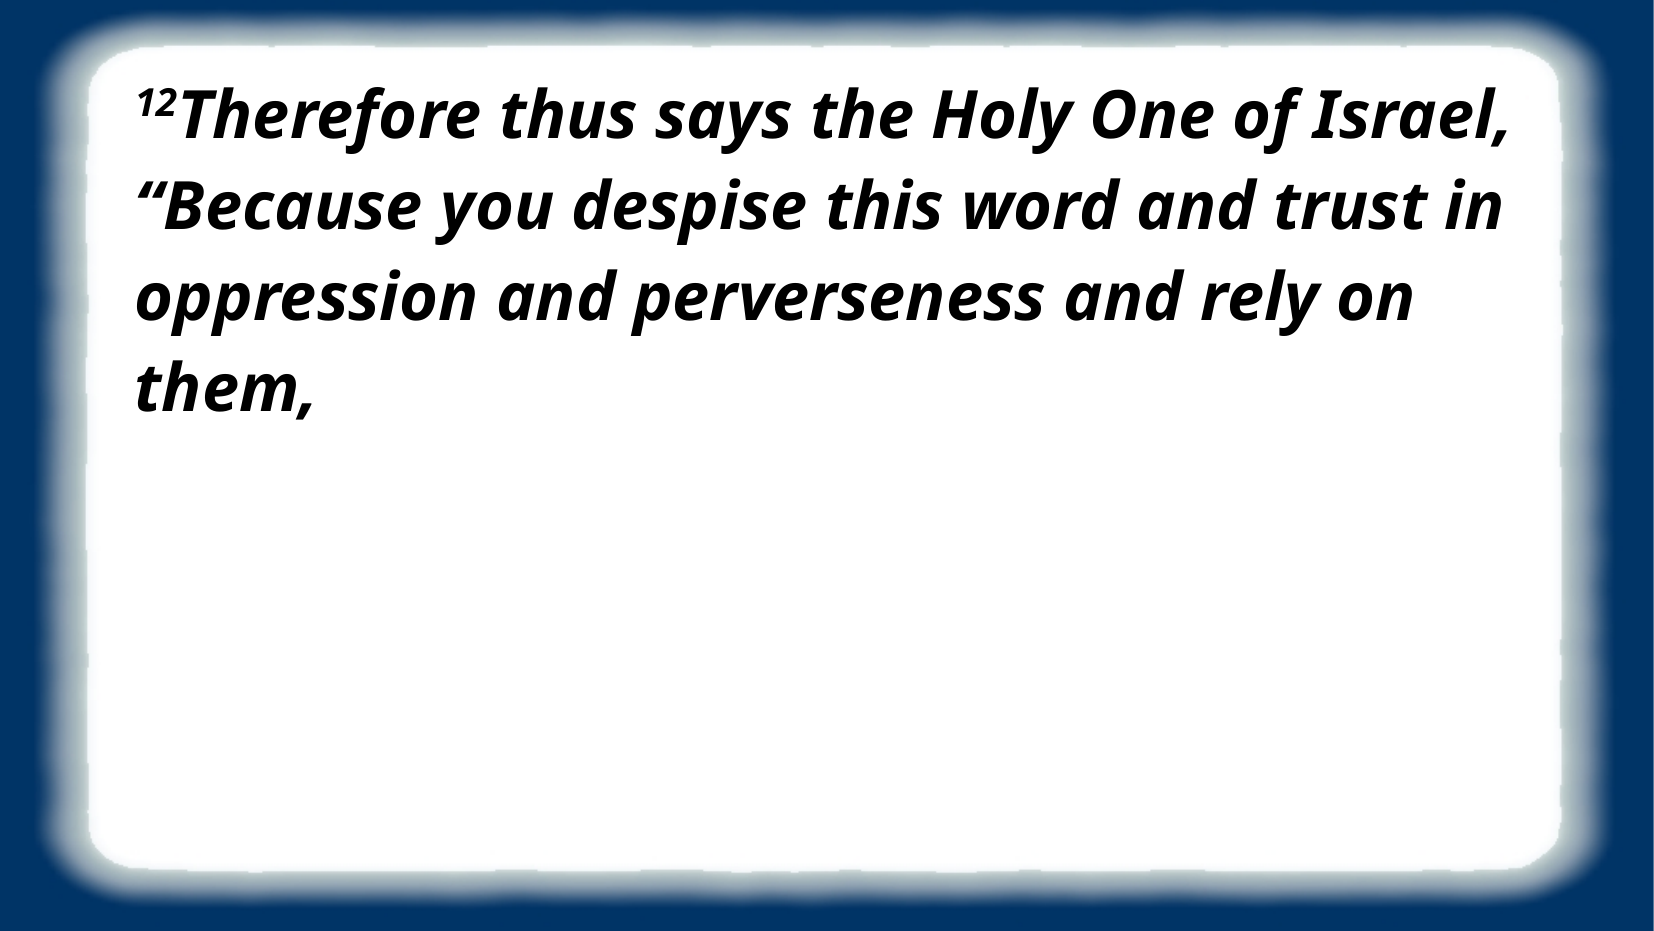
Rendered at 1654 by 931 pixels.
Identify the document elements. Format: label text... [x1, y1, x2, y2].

text_box 12Therefore thus says the Holy One of Israel, “Because you despise this word and trust in oppression and perverseness and rely on them, [120, 60, 1531, 430]
picture [0, 0, 1654, 931]
